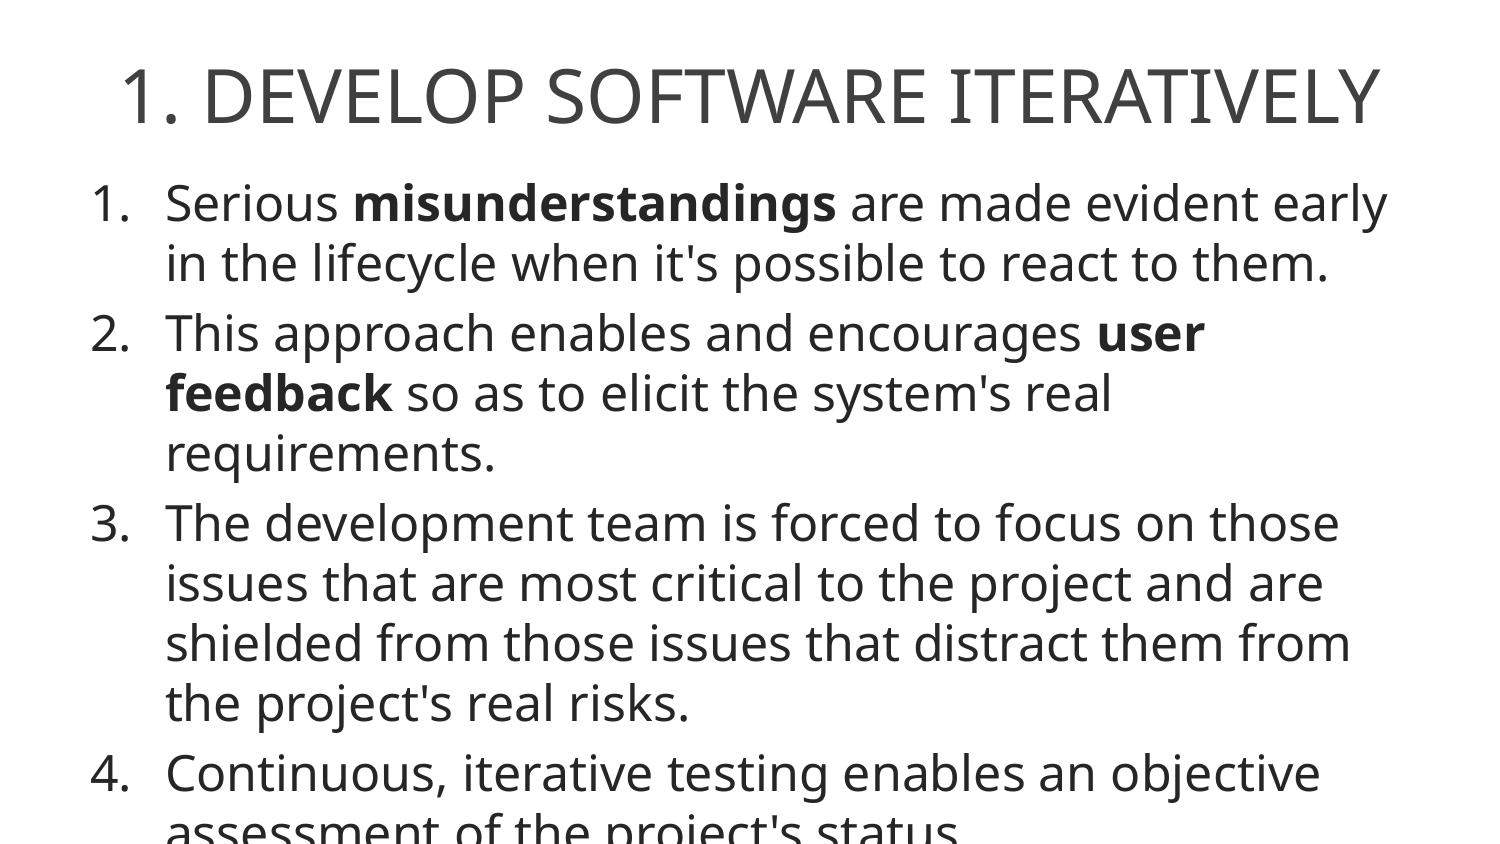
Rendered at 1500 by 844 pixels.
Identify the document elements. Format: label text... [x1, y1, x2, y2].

title 1. Develop software iteratively [75, 23, 1425, 163]
list Serious misunderstandings are made evident early in the lifecycle when it's possible to react to them. This approach enables and encourages user feedback so as to elicit the system's real requirements. The development team is forced to focus on those issues that are most critical to the project and are shielded from those issues that distract them from the project's real risks. Continuous, iterative testing enables an objective assessment of the project's status. [75, 163, 1425, 804]
